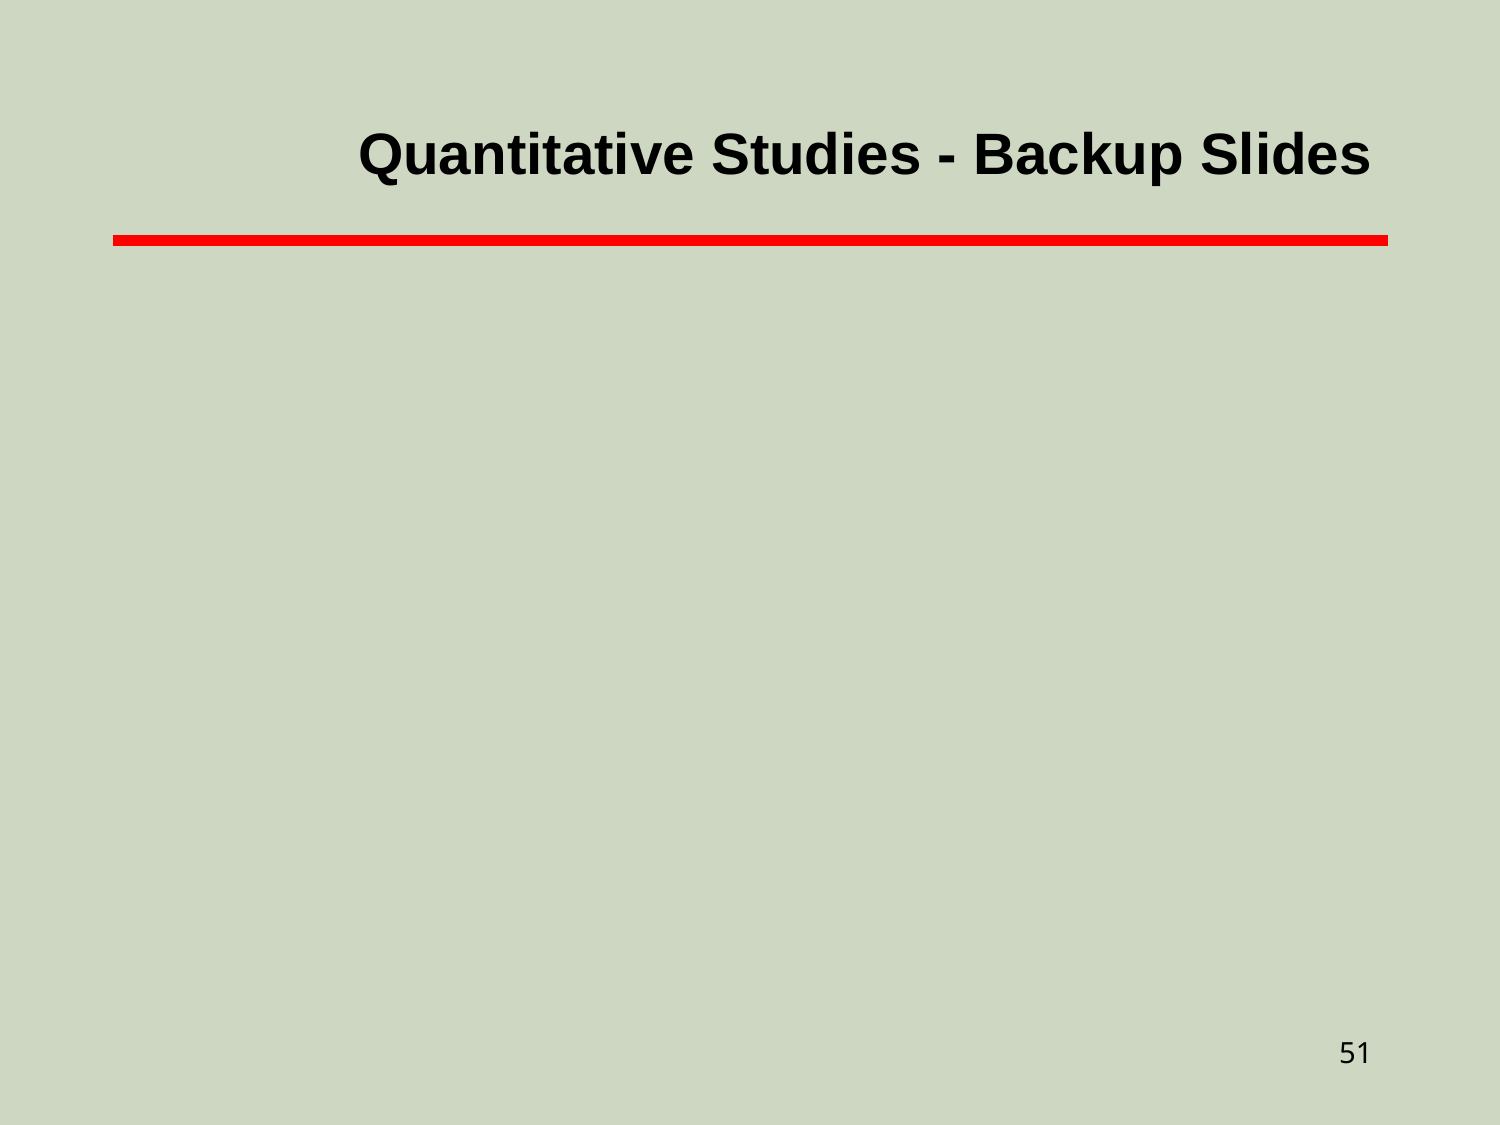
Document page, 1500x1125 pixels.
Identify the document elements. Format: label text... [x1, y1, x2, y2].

title Quantitative Studies - Backup Slides [337, 85, 1388, 224]
